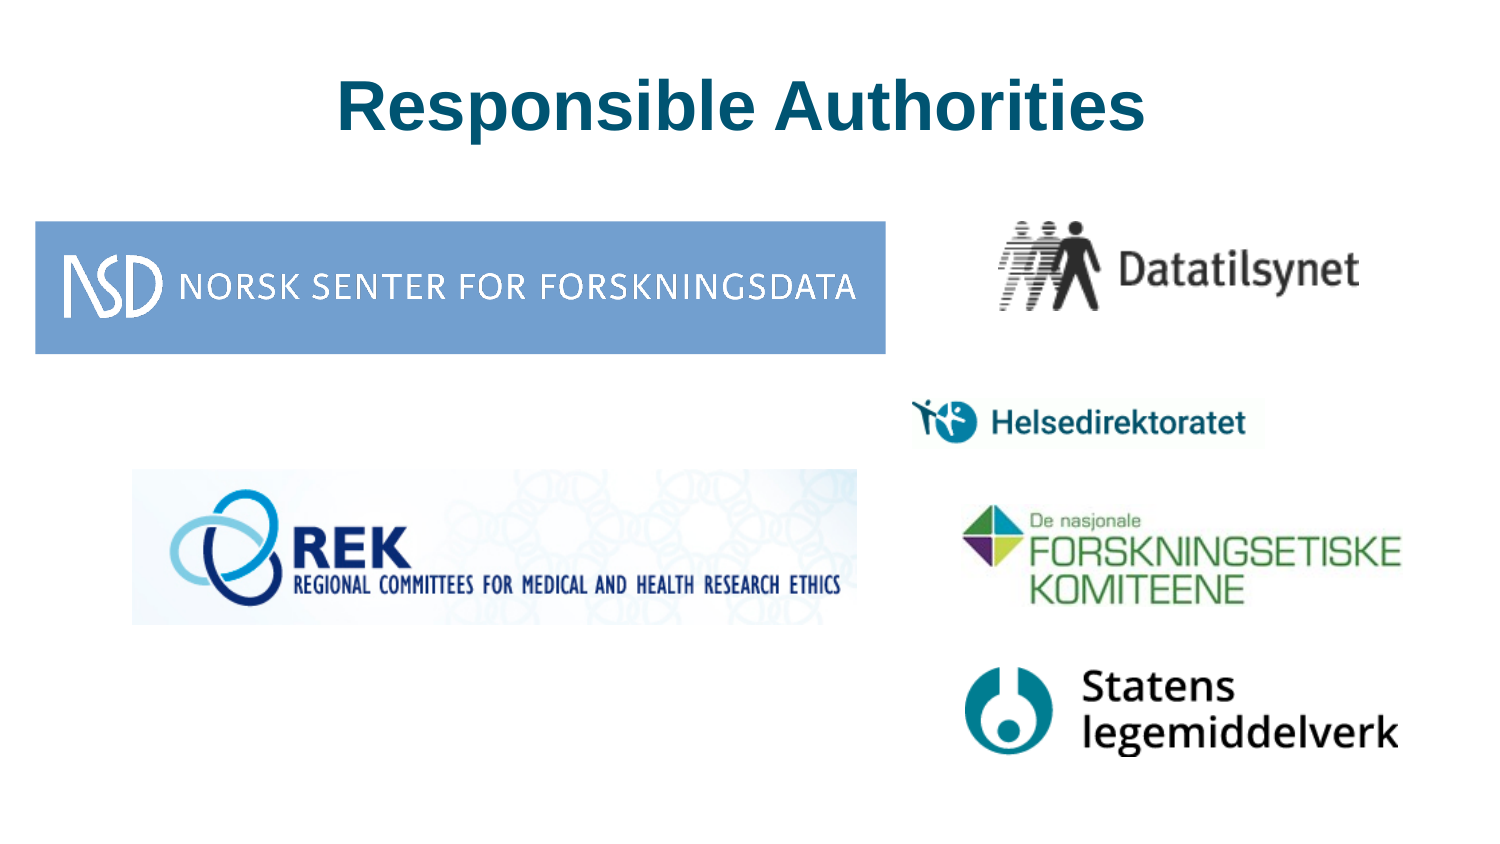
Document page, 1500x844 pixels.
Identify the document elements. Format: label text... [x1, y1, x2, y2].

picture [64, 237, 857, 339]
text_box [35, 221, 886, 355]
picture [132, 469, 857, 625]
title Responsible Authorities [75, 33, 1425, 175]
picture [998, 221, 1359, 311]
picture [912, 398, 1265, 449]
picture [965, 667, 1398, 757]
picture [961, 504, 1403, 607]
